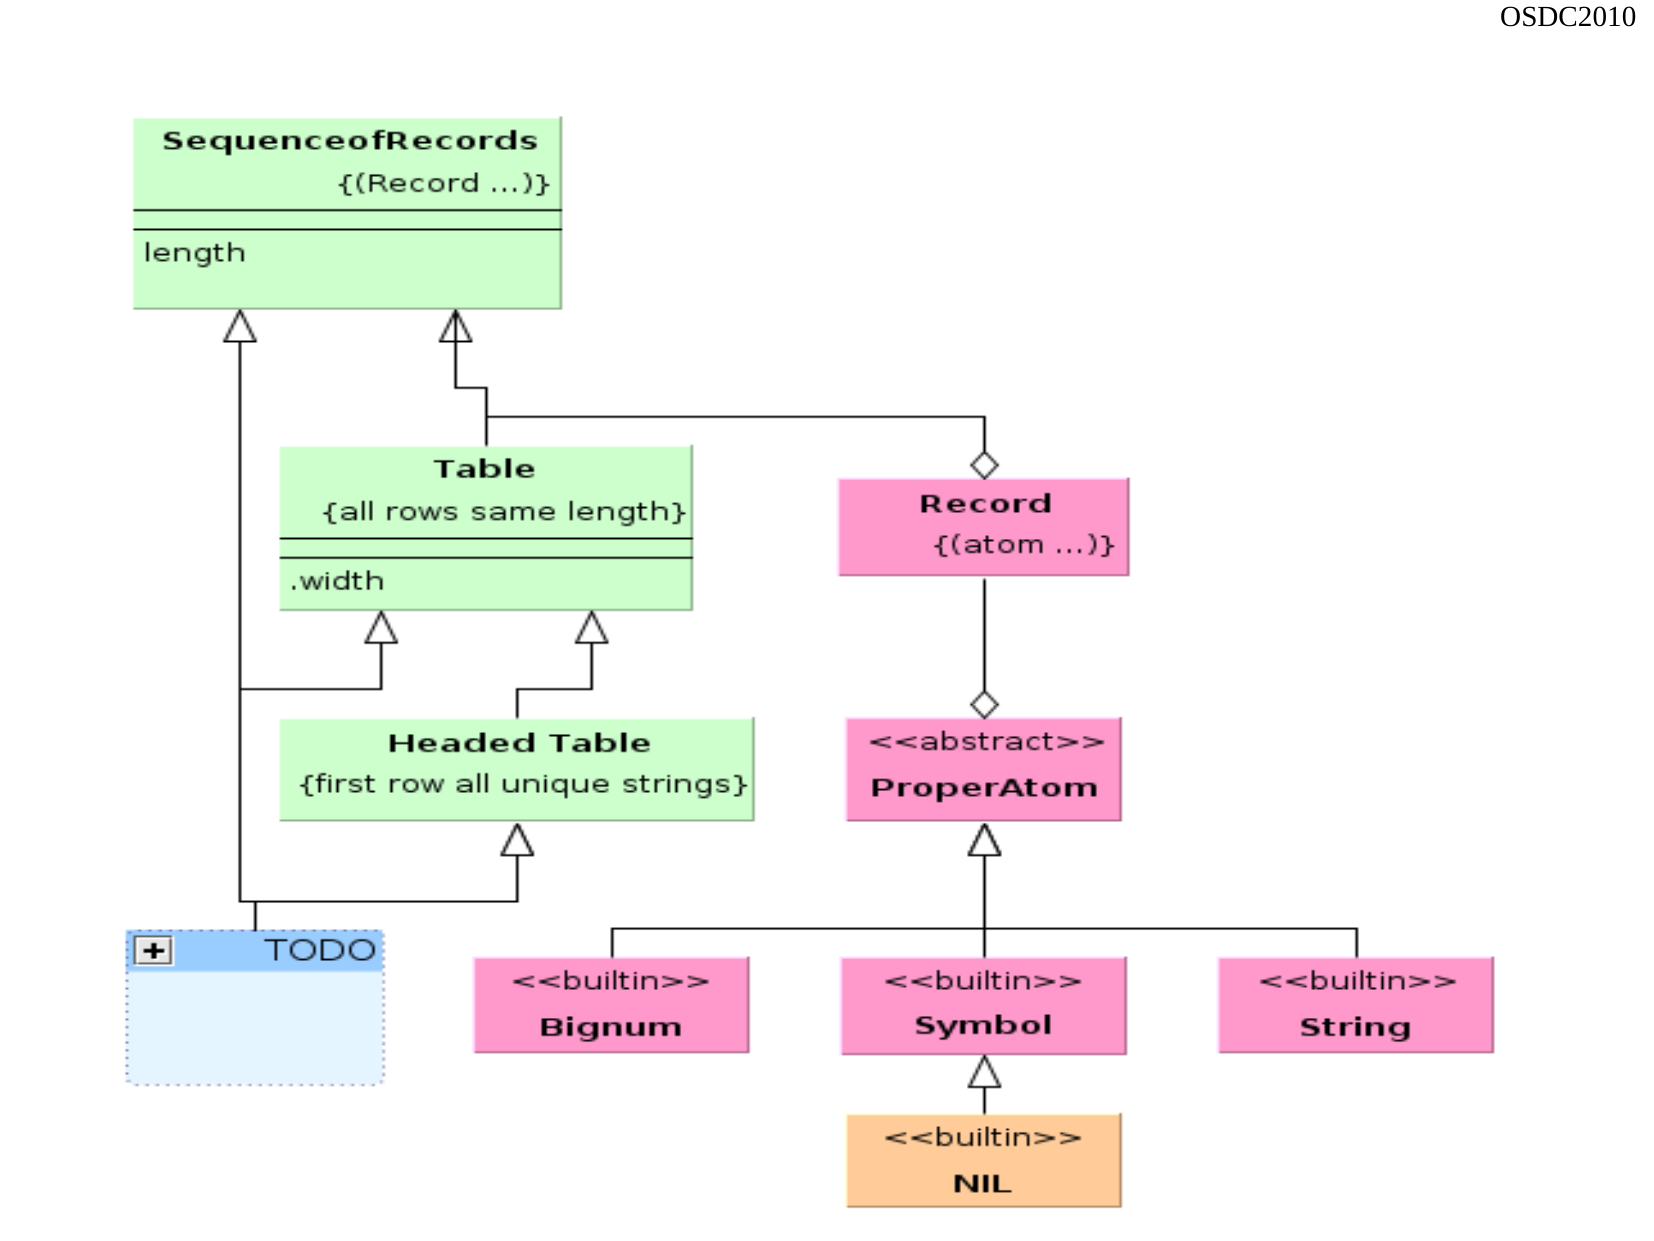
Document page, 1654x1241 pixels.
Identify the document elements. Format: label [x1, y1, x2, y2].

picture [88, 88, 1536, 1241]
